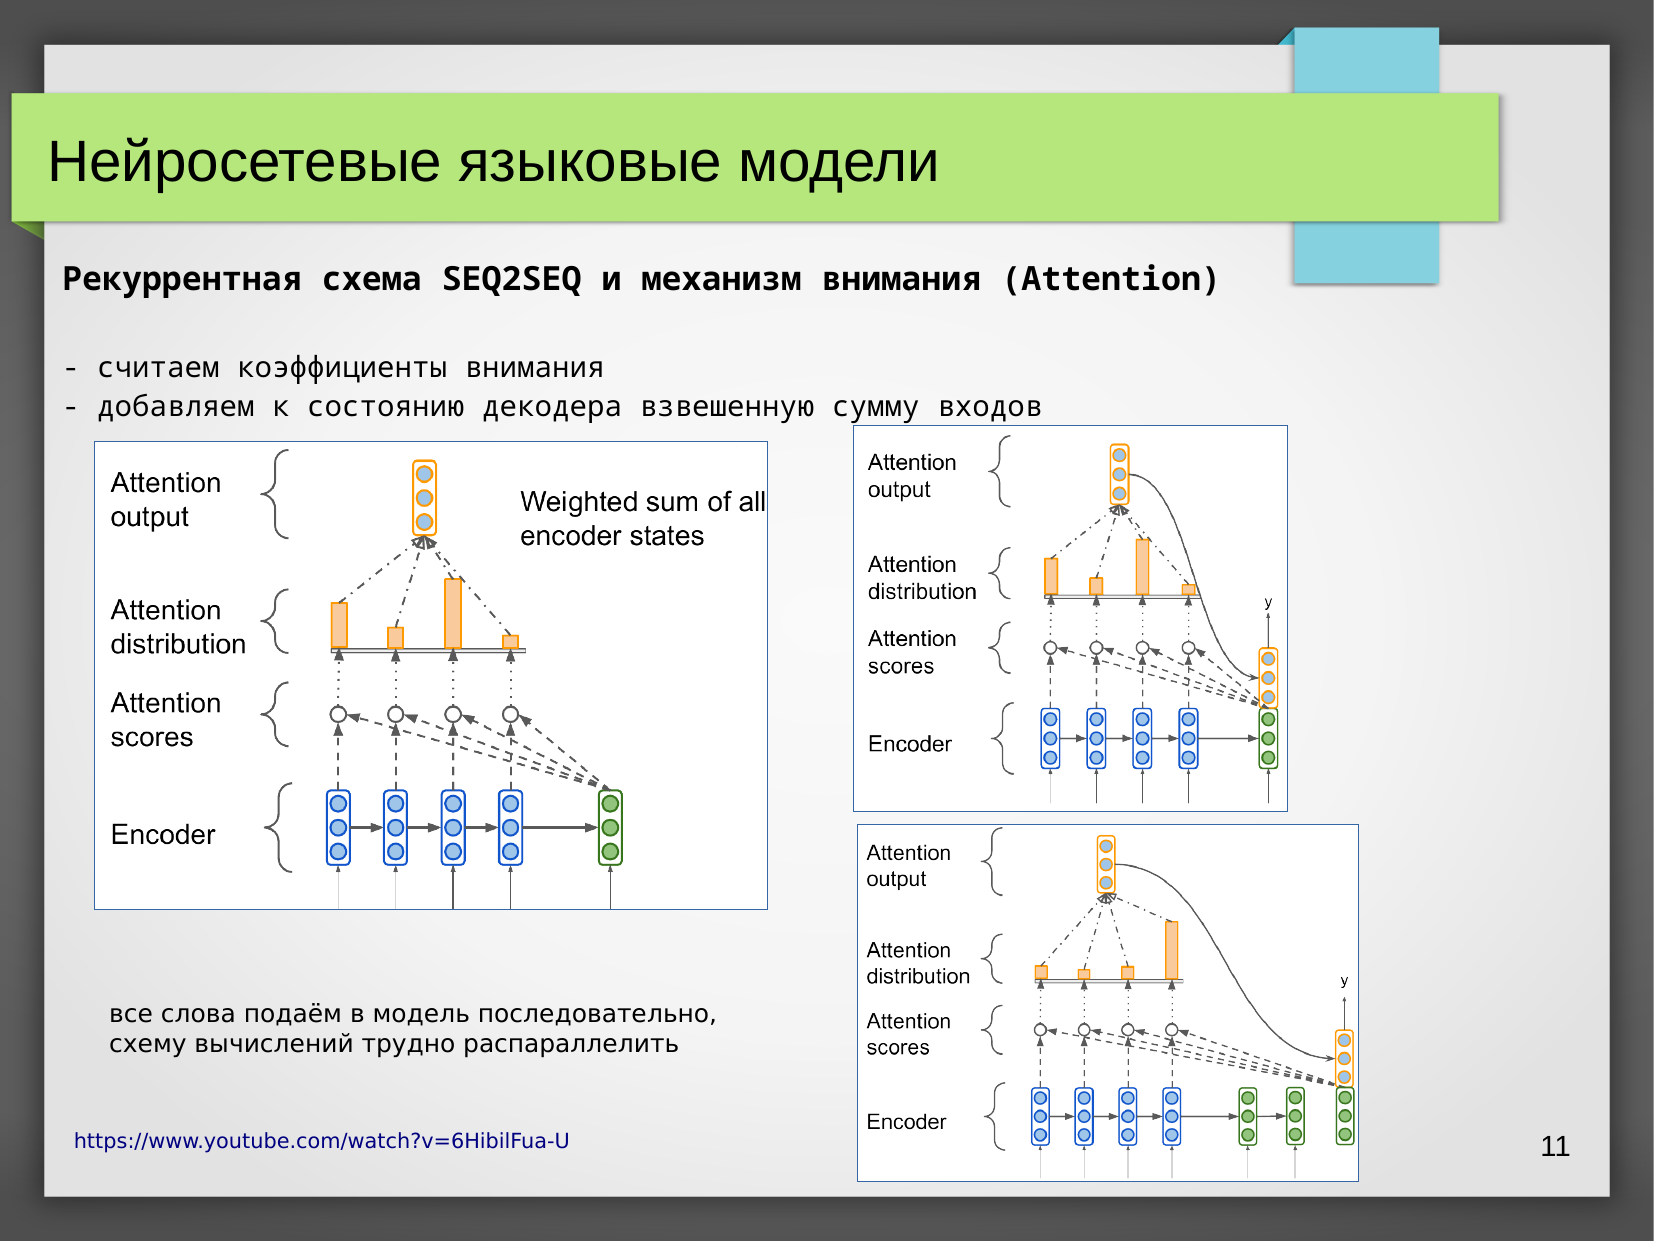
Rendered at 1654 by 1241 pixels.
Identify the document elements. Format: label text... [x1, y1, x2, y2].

text_box все слова подаём в модель последовательно, схему вычислений трудно распараллелить [94, 992, 768, 1095]
picture [0, 0, 1654, 1241]
title Нейросетевые языковые модели [47, 121, 1241, 201]
text_box https://www.youtube.com/watch?v=6HibilFua-U [59, 1122, 603, 1182]
text_box Рекуррентная схема SEQ2SEQ и механизм внимания (Attention) - считаем коэффициенты внимания - добавляем к состоянию декодера взвешенную сумму входов [47, 248, 1323, 449]
